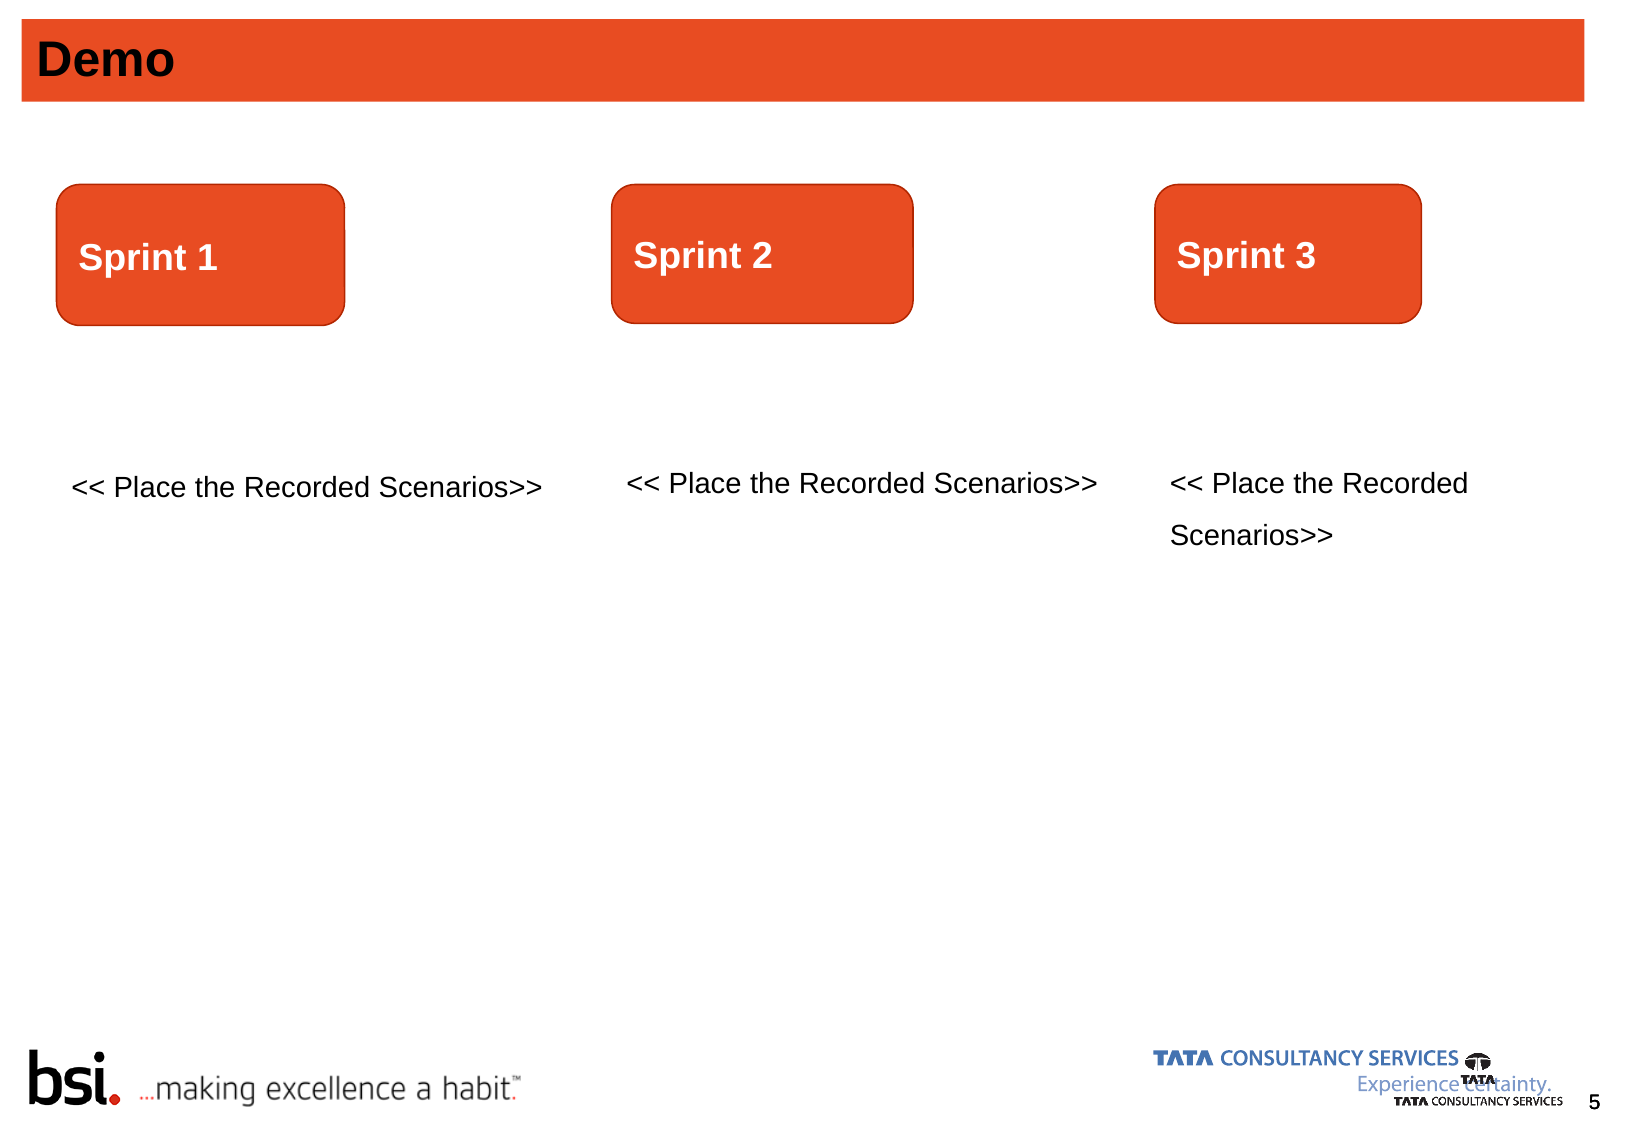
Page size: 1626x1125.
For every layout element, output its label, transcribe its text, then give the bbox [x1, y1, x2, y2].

text_box Demo [21, 19, 1585, 102]
picture [1387, 1046, 1569, 1112]
text_box << Place the Recorded Scenarios>> [56, 442, 565, 511]
text_box Sprint 1 [56, 184, 345, 326]
picture [27, 1046, 541, 1125]
text_box Sprint 3 [1155, 184, 1422, 324]
text_box Sprint 2 [611, 184, 914, 324]
text_box << Place the Recorded Scenarios>> [611, 439, 1144, 507]
text_box << Place the Recorded Scenarios>> [1155, 439, 1625, 559]
